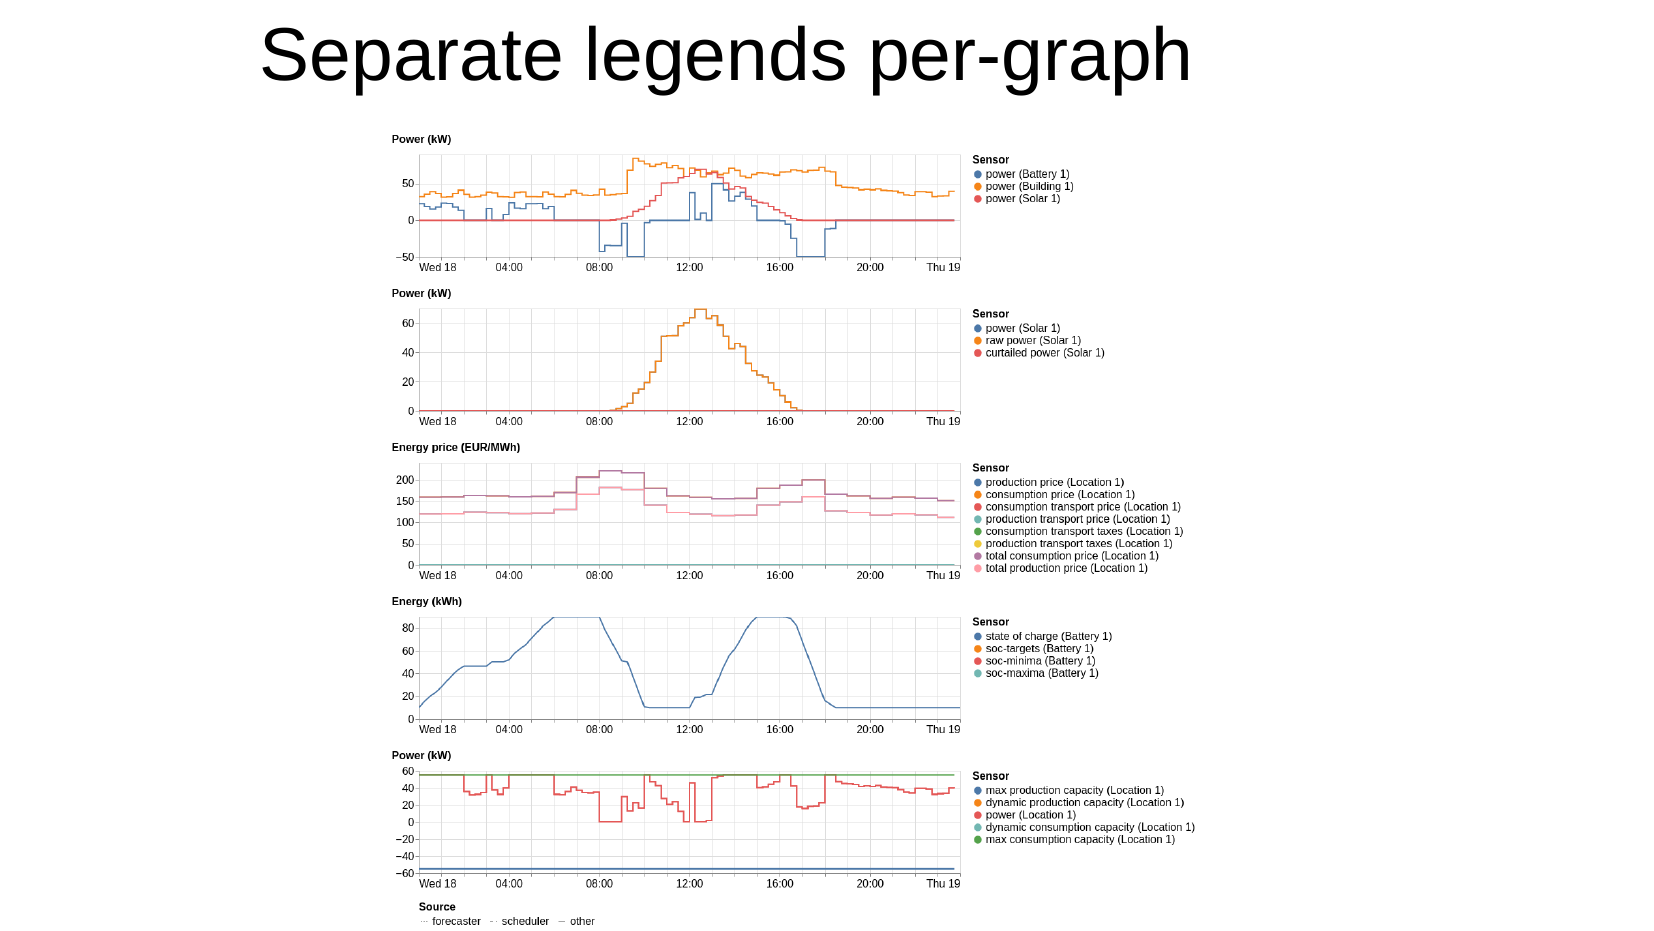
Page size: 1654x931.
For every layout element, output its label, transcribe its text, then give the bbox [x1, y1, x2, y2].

picture [387, 129, 1199, 931]
text_box Separate legends per-graph [245, 4, 1333, 188]
